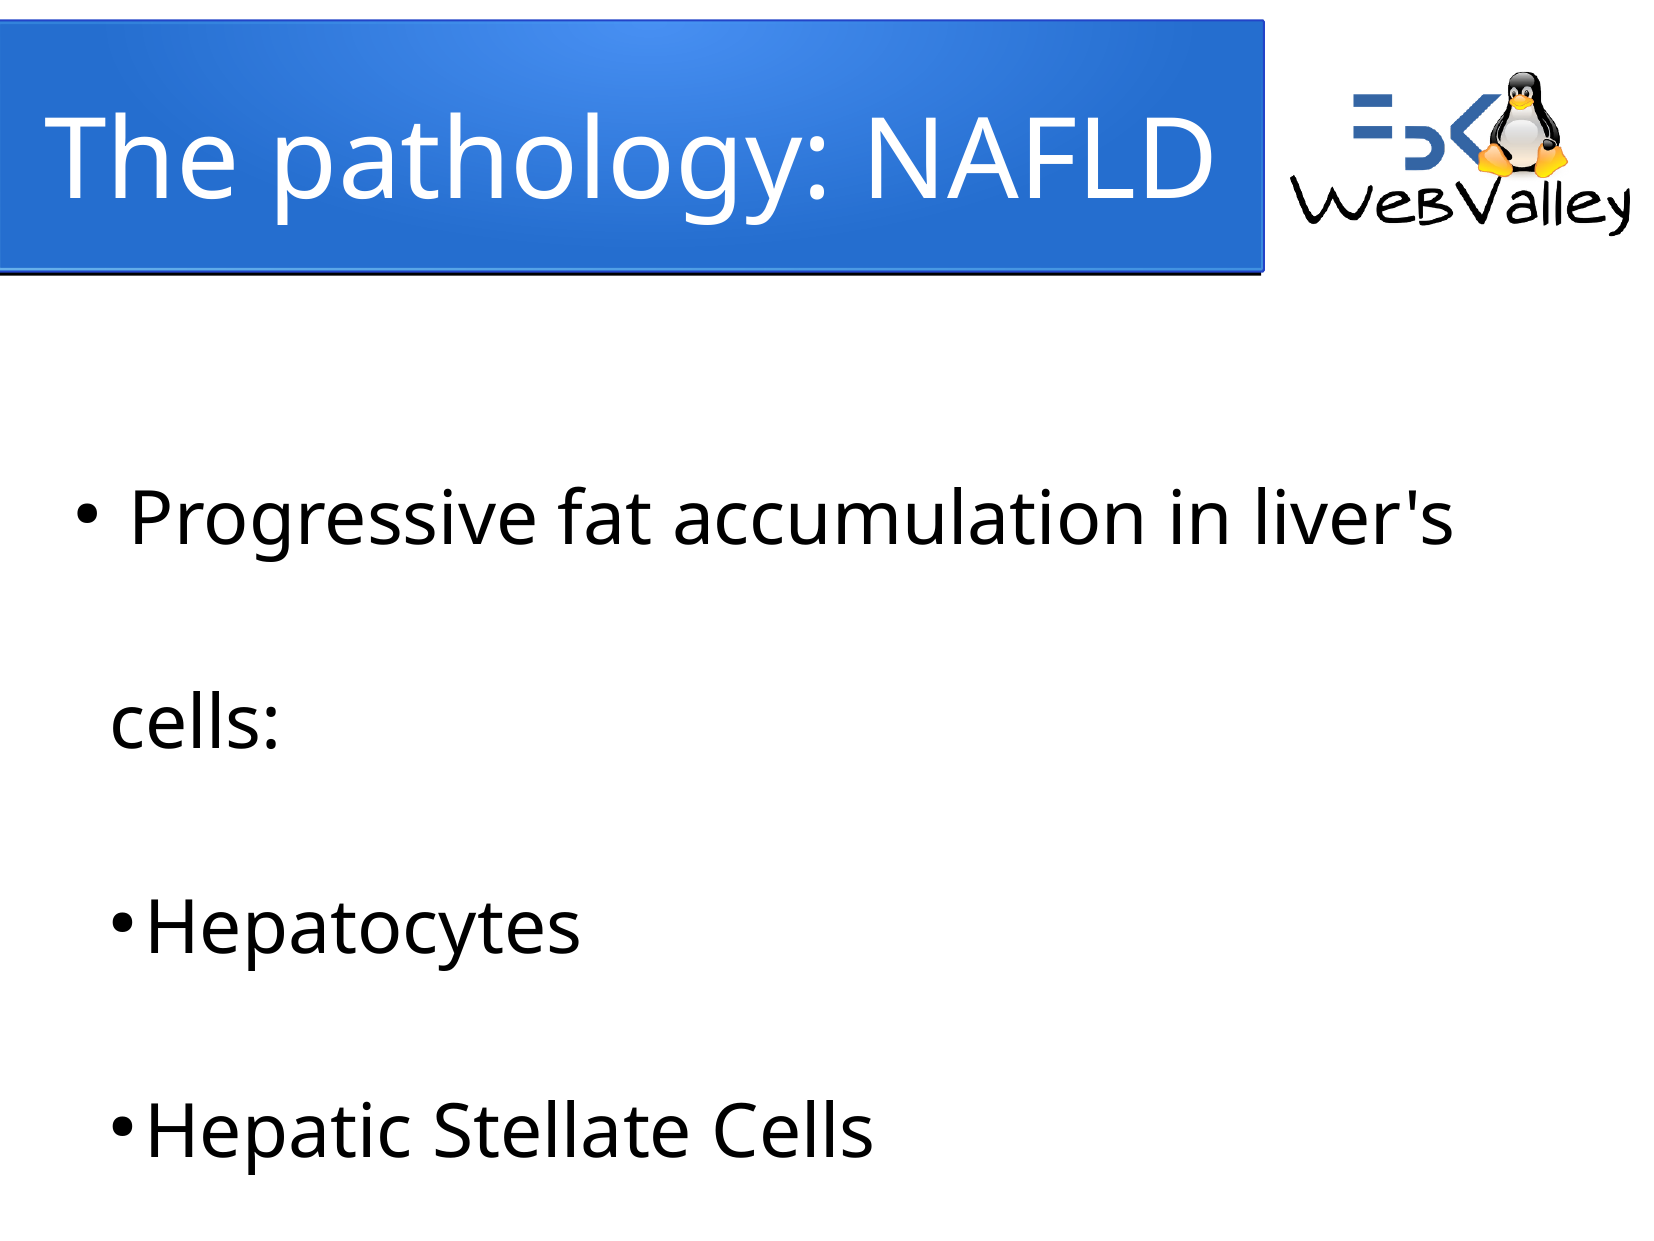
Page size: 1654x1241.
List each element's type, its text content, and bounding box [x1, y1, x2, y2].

text_box The pathology: NAFLD [0, 70, 1264, 212]
picture [1290, 70, 1630, 237]
text_box Progressive fat accumulation in liver's cells: Hepatocytes Hepatic Stellate Cells Degenerate into Fibrosis and Cirrhosis Increasing incidence [23, 354, 1619, 1128]
